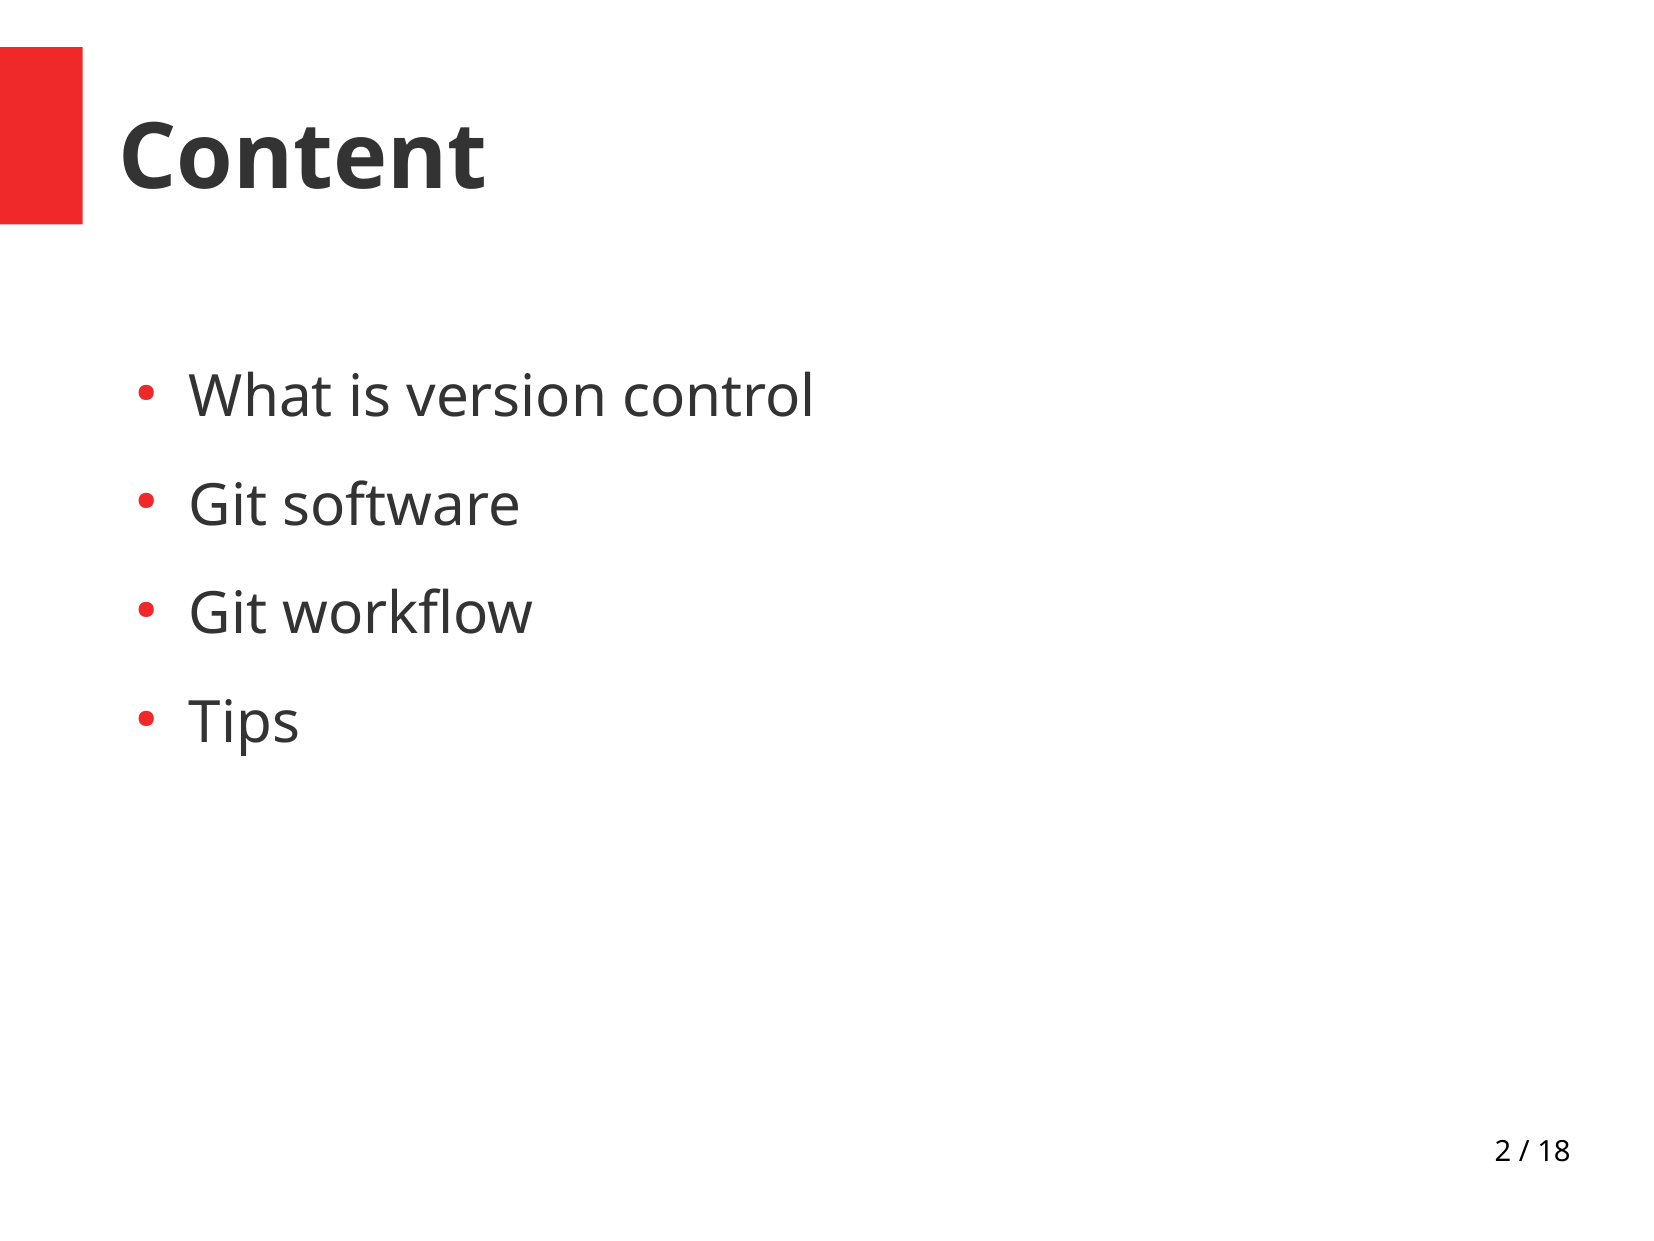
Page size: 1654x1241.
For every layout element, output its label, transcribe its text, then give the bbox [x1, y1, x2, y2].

list What is version control Git software Git workflow Tips [118, 354, 1536, 1074]
title Content [118, 49, 1571, 257]
